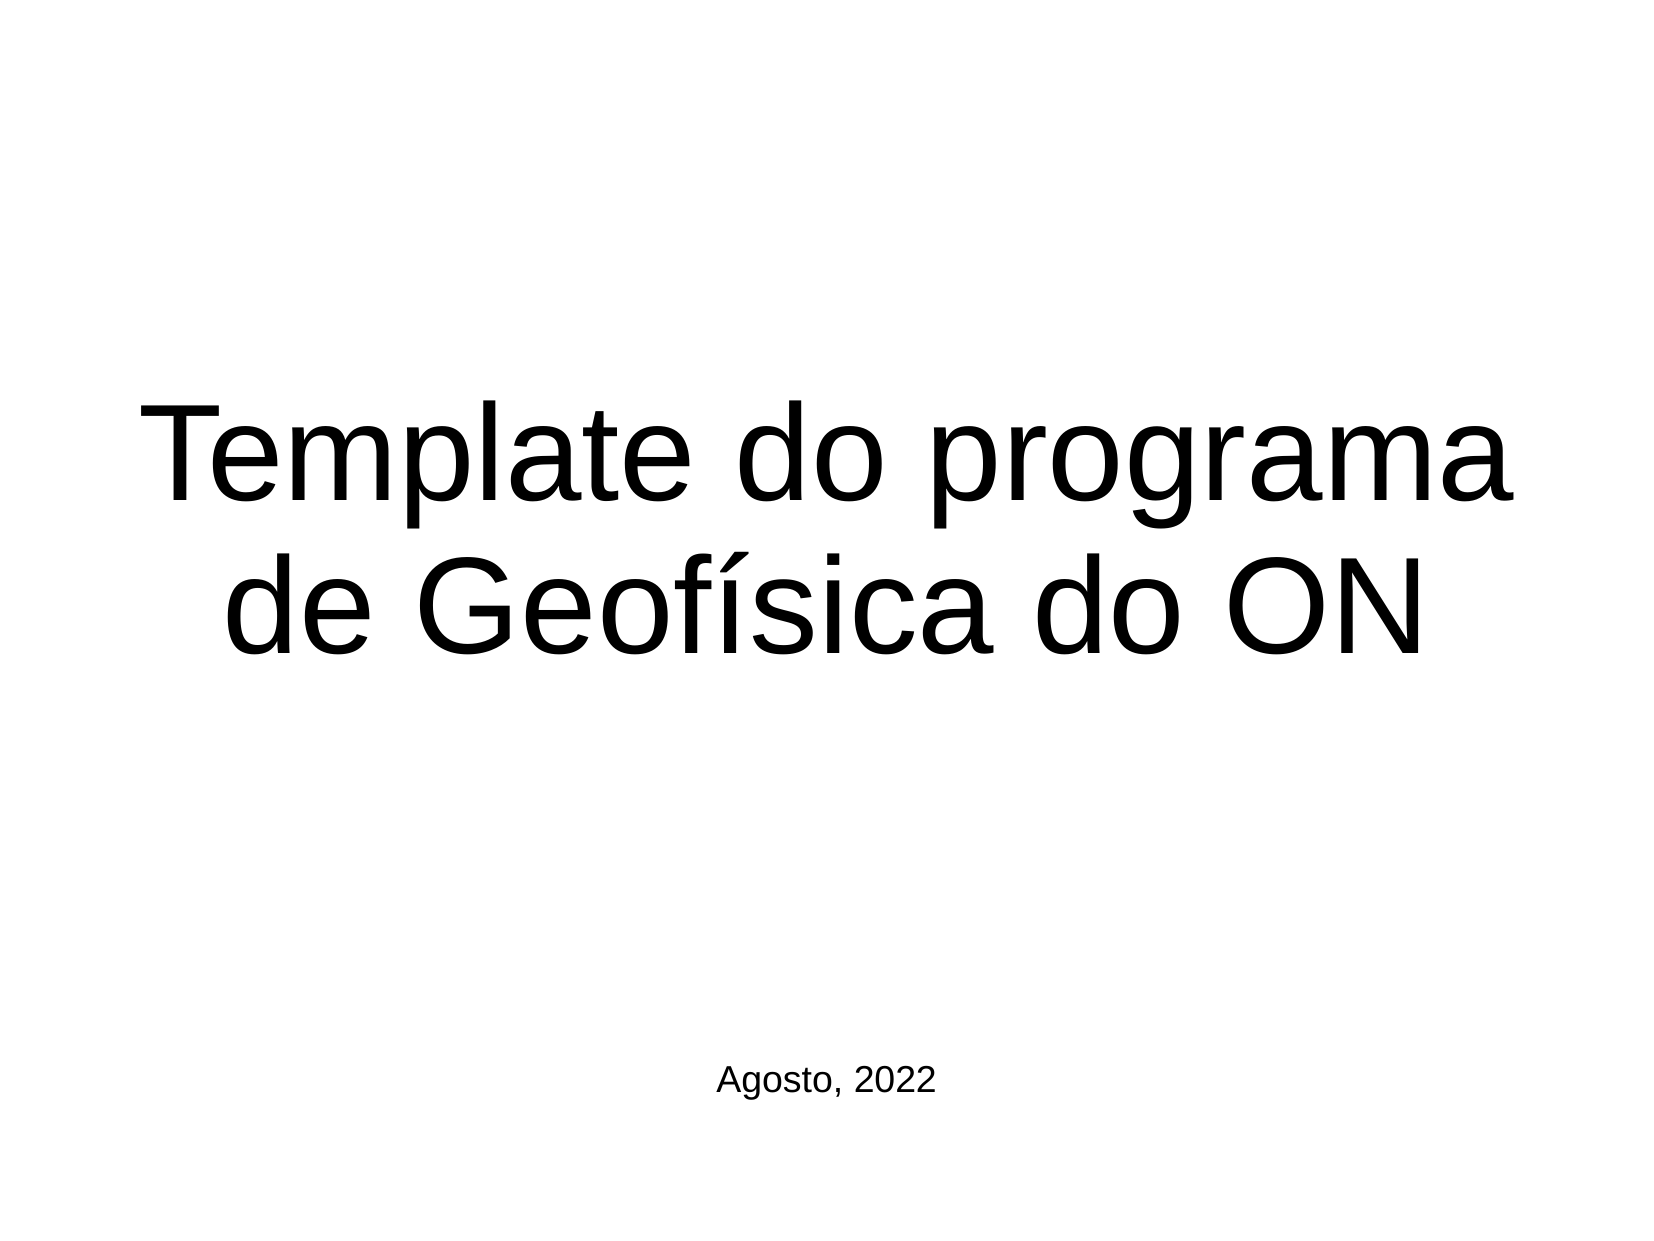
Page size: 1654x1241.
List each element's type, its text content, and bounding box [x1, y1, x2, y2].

subtitle Template do programa de Geofísica do ON [82, 49, 1571, 1010]
text_box Agosto, 2022 [701, 1051, 952, 1108]
